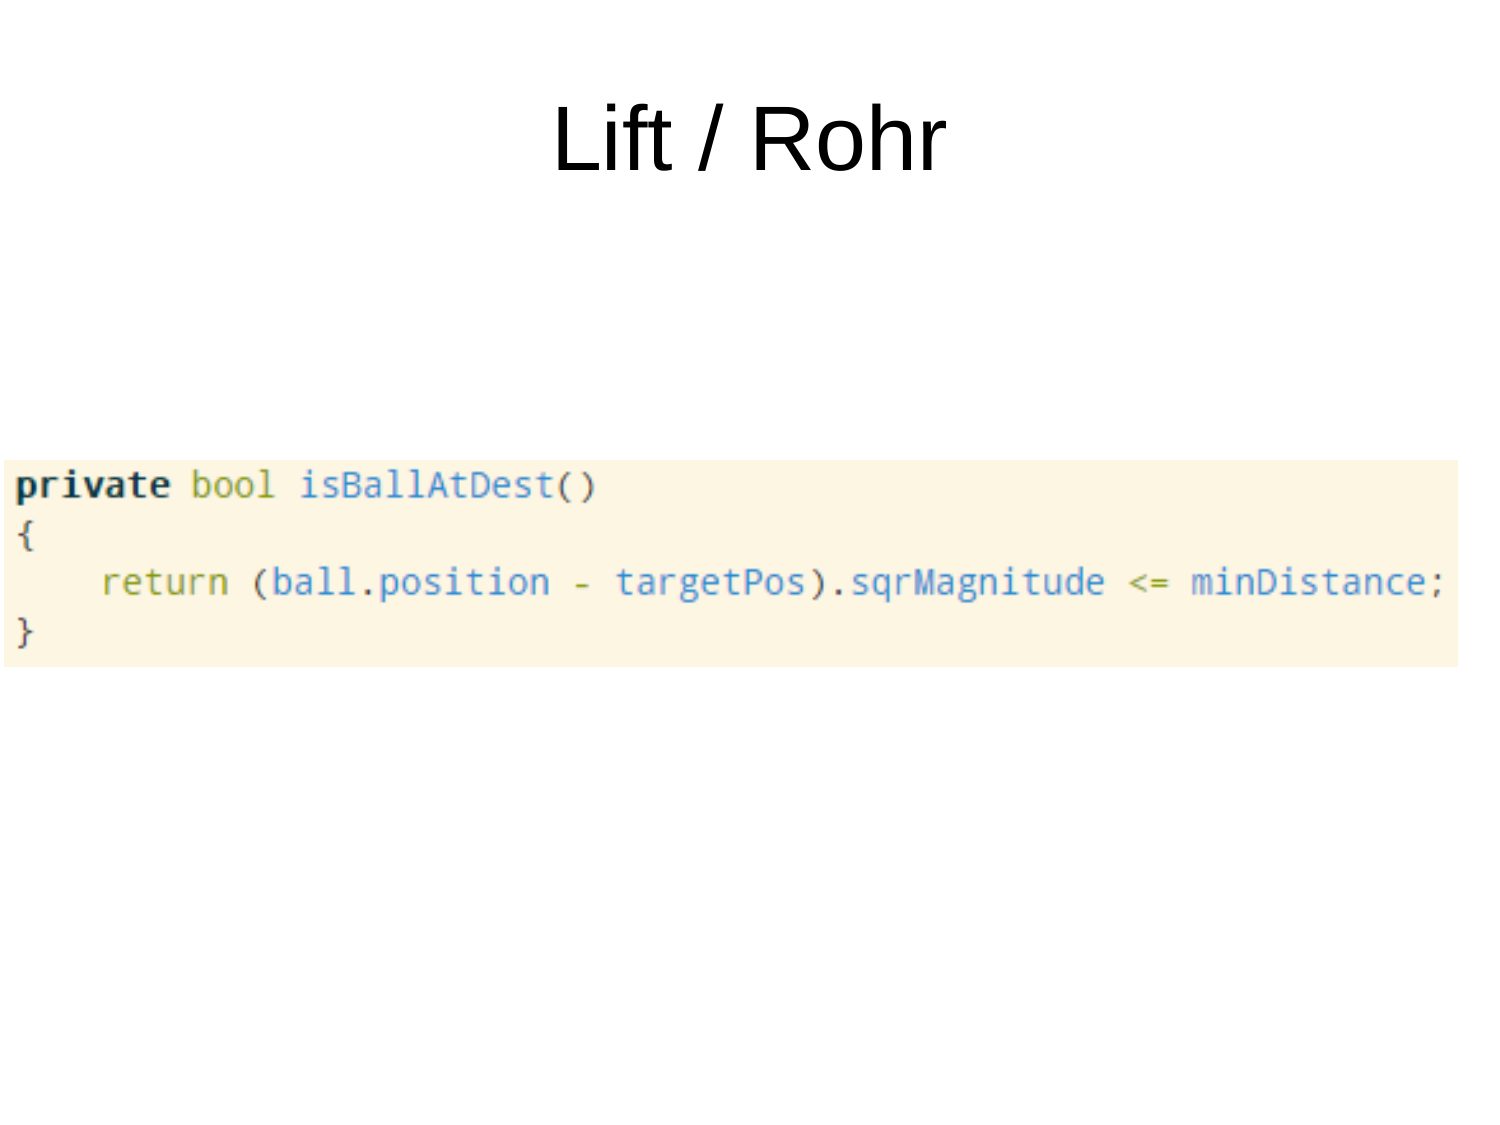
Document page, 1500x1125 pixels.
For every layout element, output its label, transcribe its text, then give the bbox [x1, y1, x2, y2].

picture [4, 460, 1458, 667]
title Lift / Rohr [75, 44, 1425, 233]
